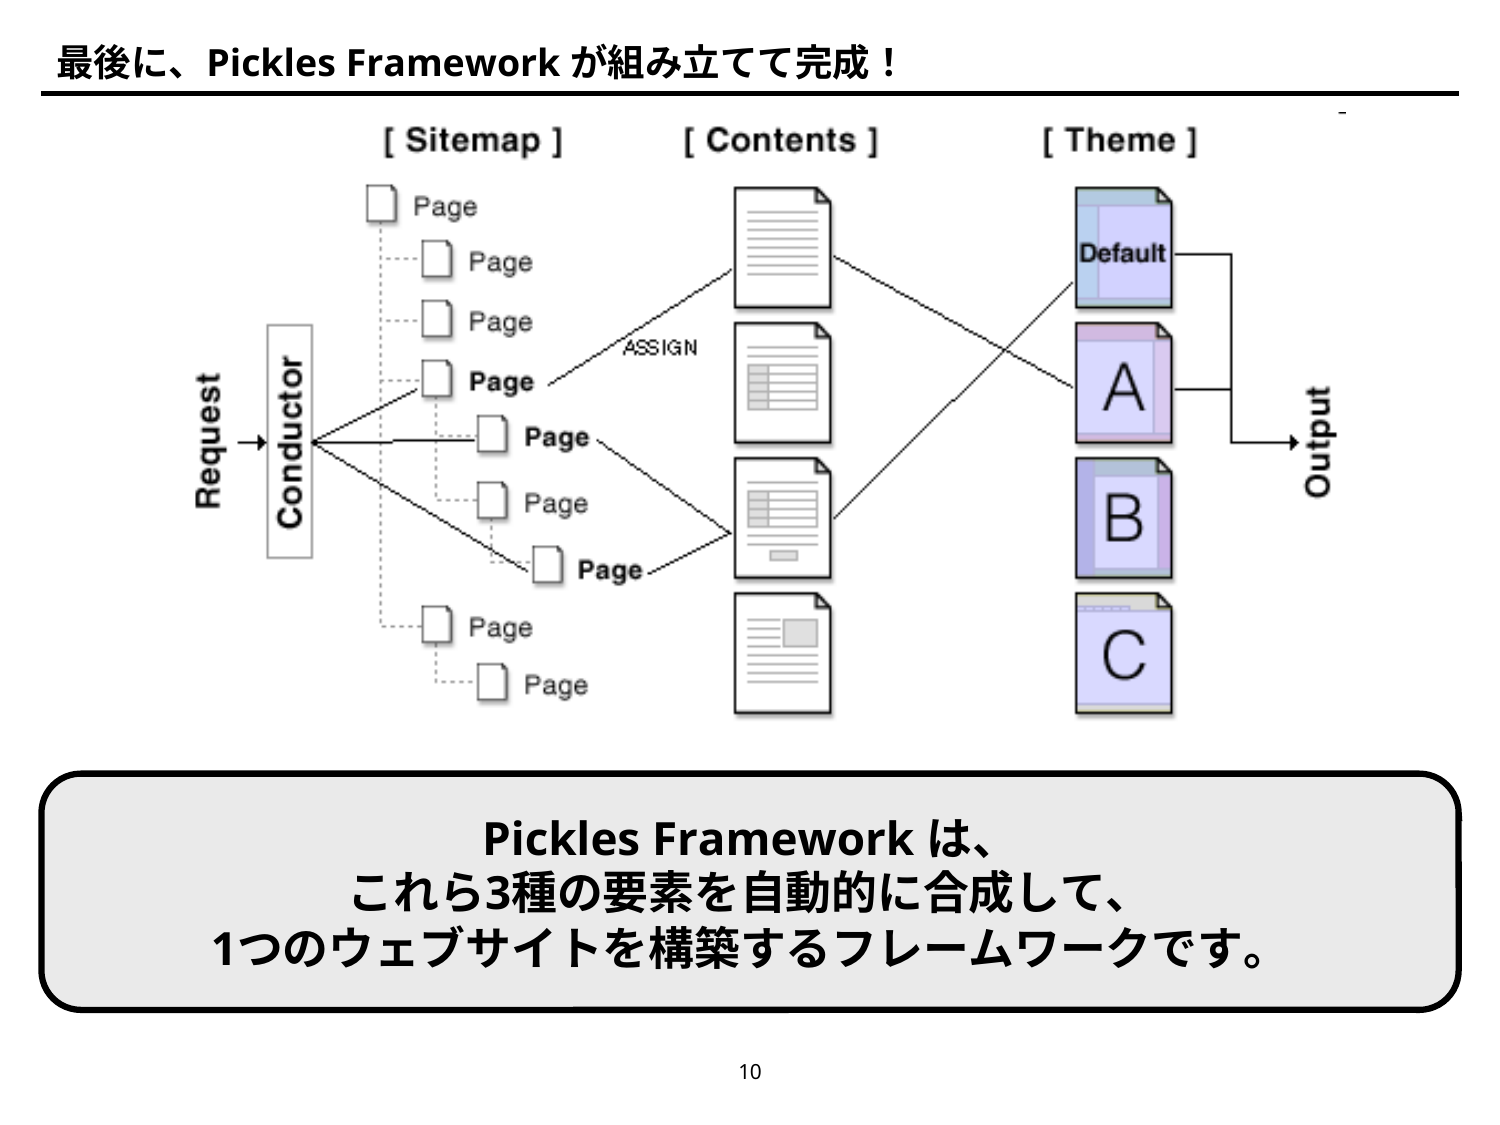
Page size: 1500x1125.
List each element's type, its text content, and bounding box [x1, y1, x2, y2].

picture [194, 112, 1346, 739]
title 最後に、Pickles Framework が組み立てて完成！ [41, 33, 1459, 87]
text_box Pickles Framework は、 これら3種の要素を自動的に合成して、 1つのウェブサイトを構築するフレームワークです。 [41, 773, 1459, 1010]
